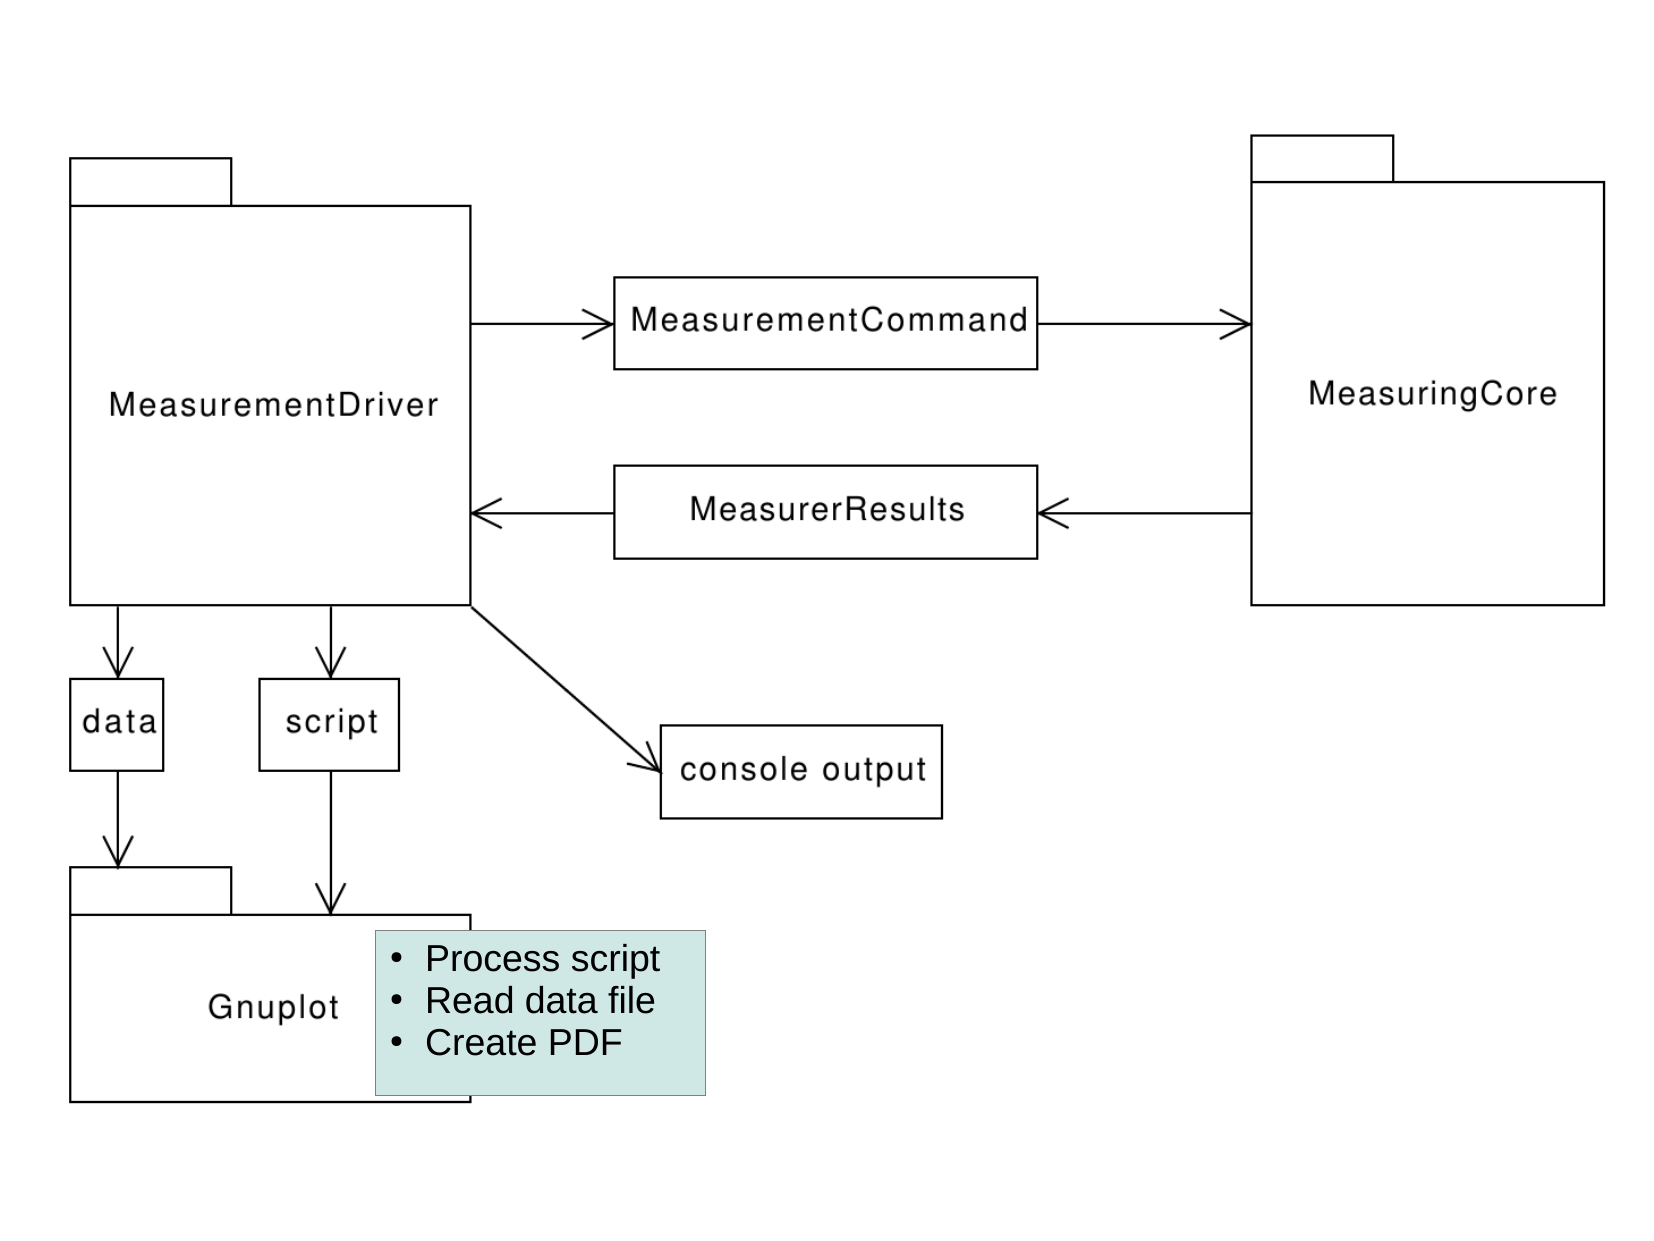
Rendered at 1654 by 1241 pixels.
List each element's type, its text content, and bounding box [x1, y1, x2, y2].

picture [0, 88, 1654, 1152]
text_box Process script Read data file Create PDF [375, 930, 706, 1096]
